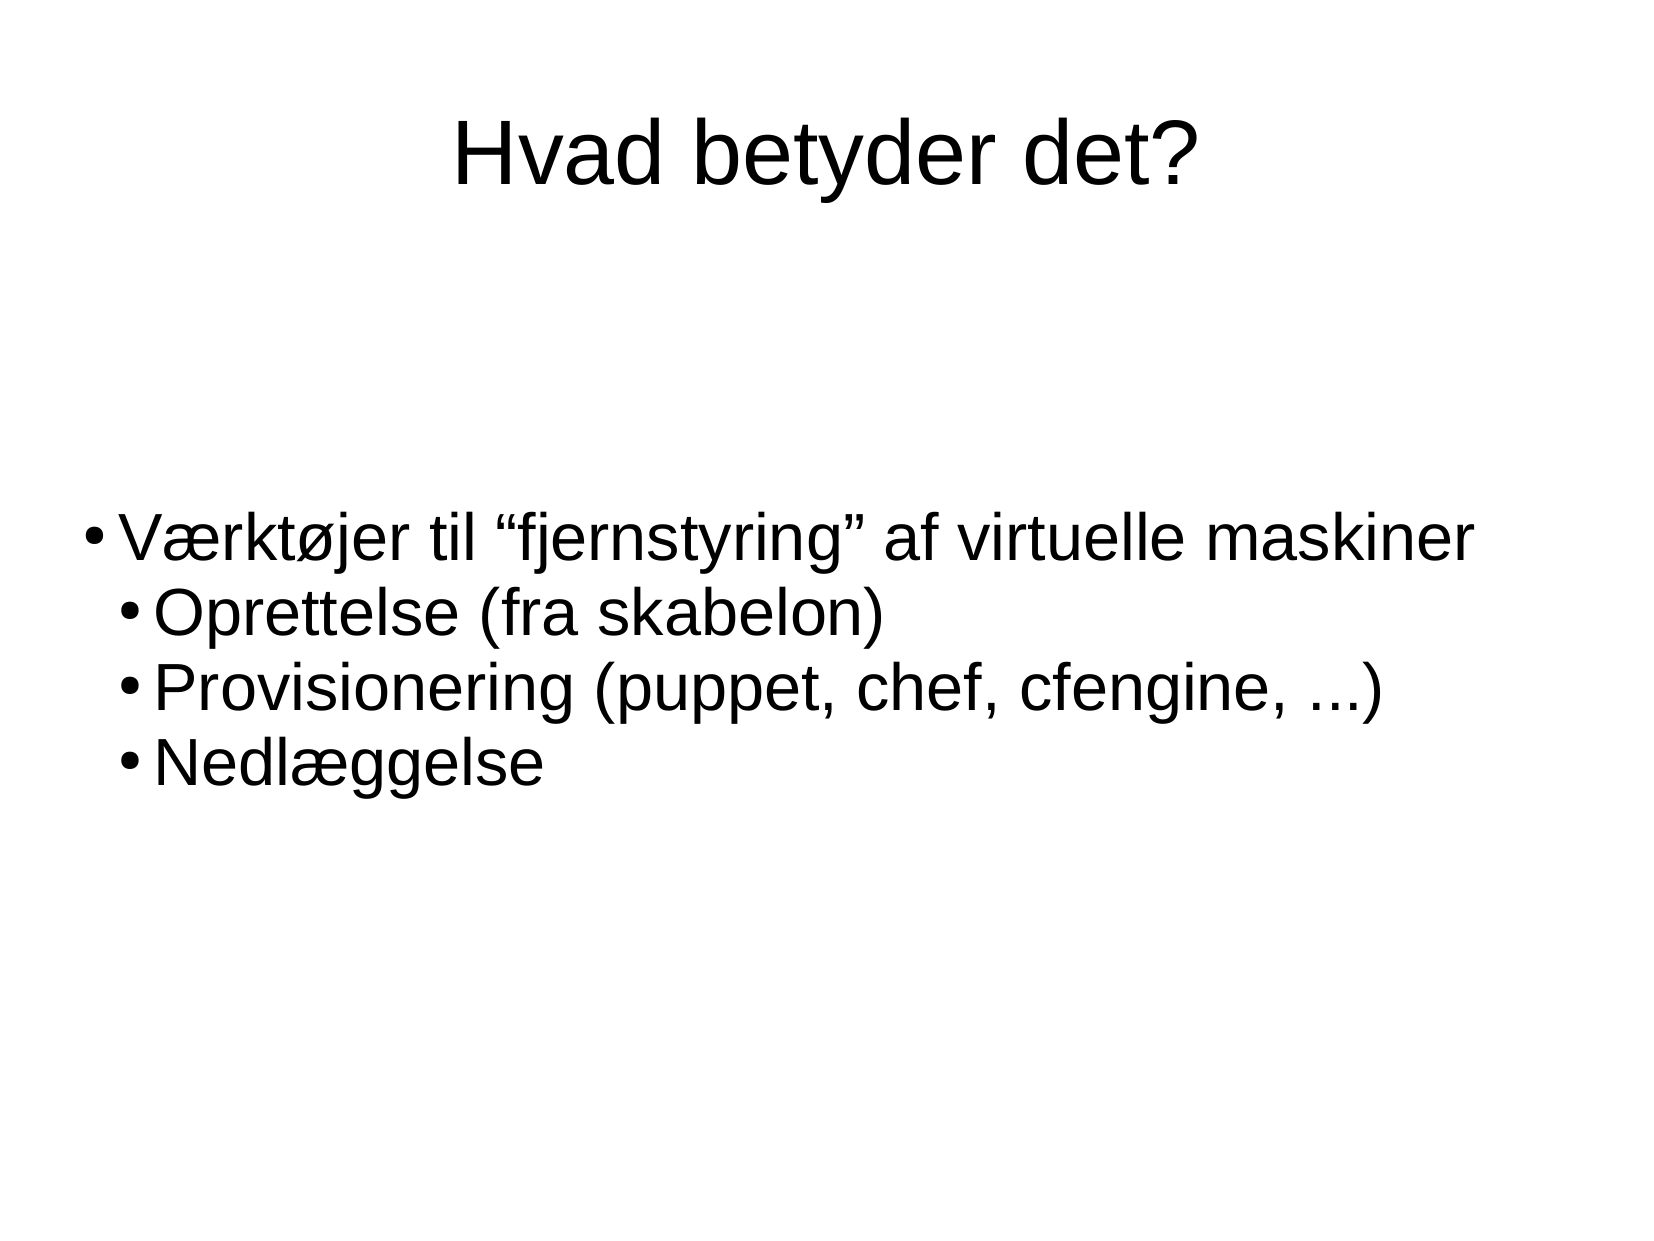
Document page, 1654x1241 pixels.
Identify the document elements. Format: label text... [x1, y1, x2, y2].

title Hvad betyder det? [82, 49, 1571, 257]
subtitle Værktøjer til “fjernstyring” af virtuelle maskiner Oprettelse (fra skabelon) Provisionering (puppet, chef, cfengine, ...) Nedlæggelse [82, 290, 1571, 1010]
